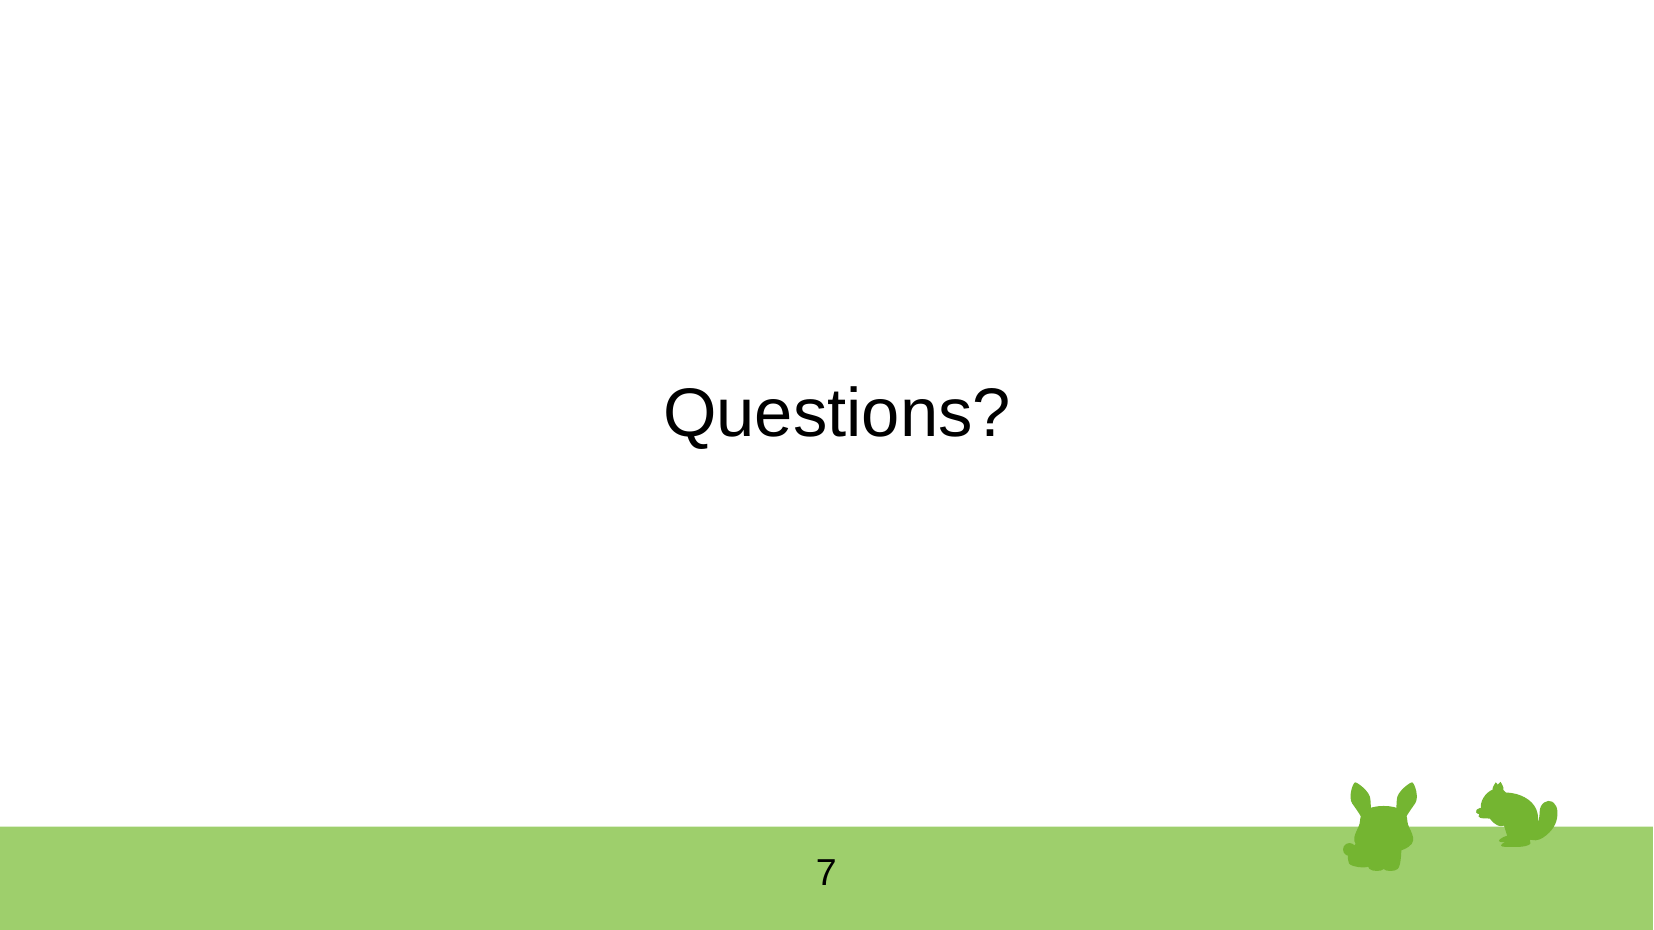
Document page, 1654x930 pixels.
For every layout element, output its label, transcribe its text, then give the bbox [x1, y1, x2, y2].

text_box <number> [17, 844, 1636, 900]
title Questions? [99, 37, 1576, 788]
